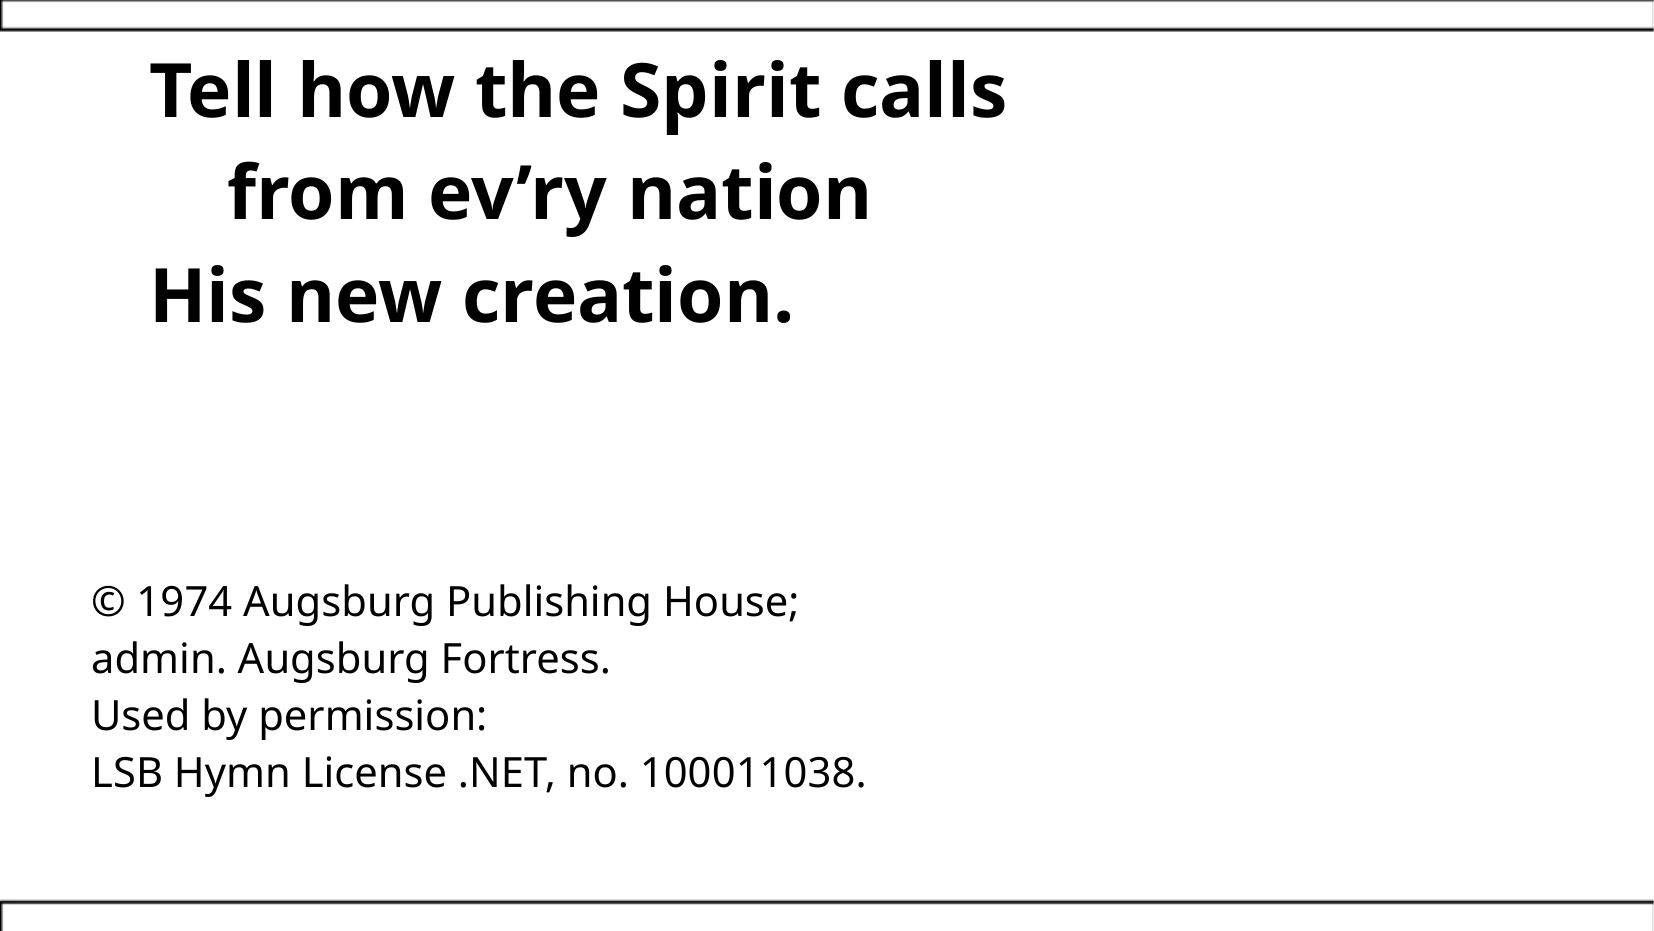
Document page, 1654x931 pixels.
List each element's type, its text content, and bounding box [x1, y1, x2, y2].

text_box Tell how the Spirit calls from ev’ry nation His new creation. © 1974 Augsburg Publishing House; admin. Augsburg Fortress. Used by permission: LSB Hymn License .NET, no. 100011038. [76, 30, 1576, 861]
picture [0, 0, 1654, 931]
